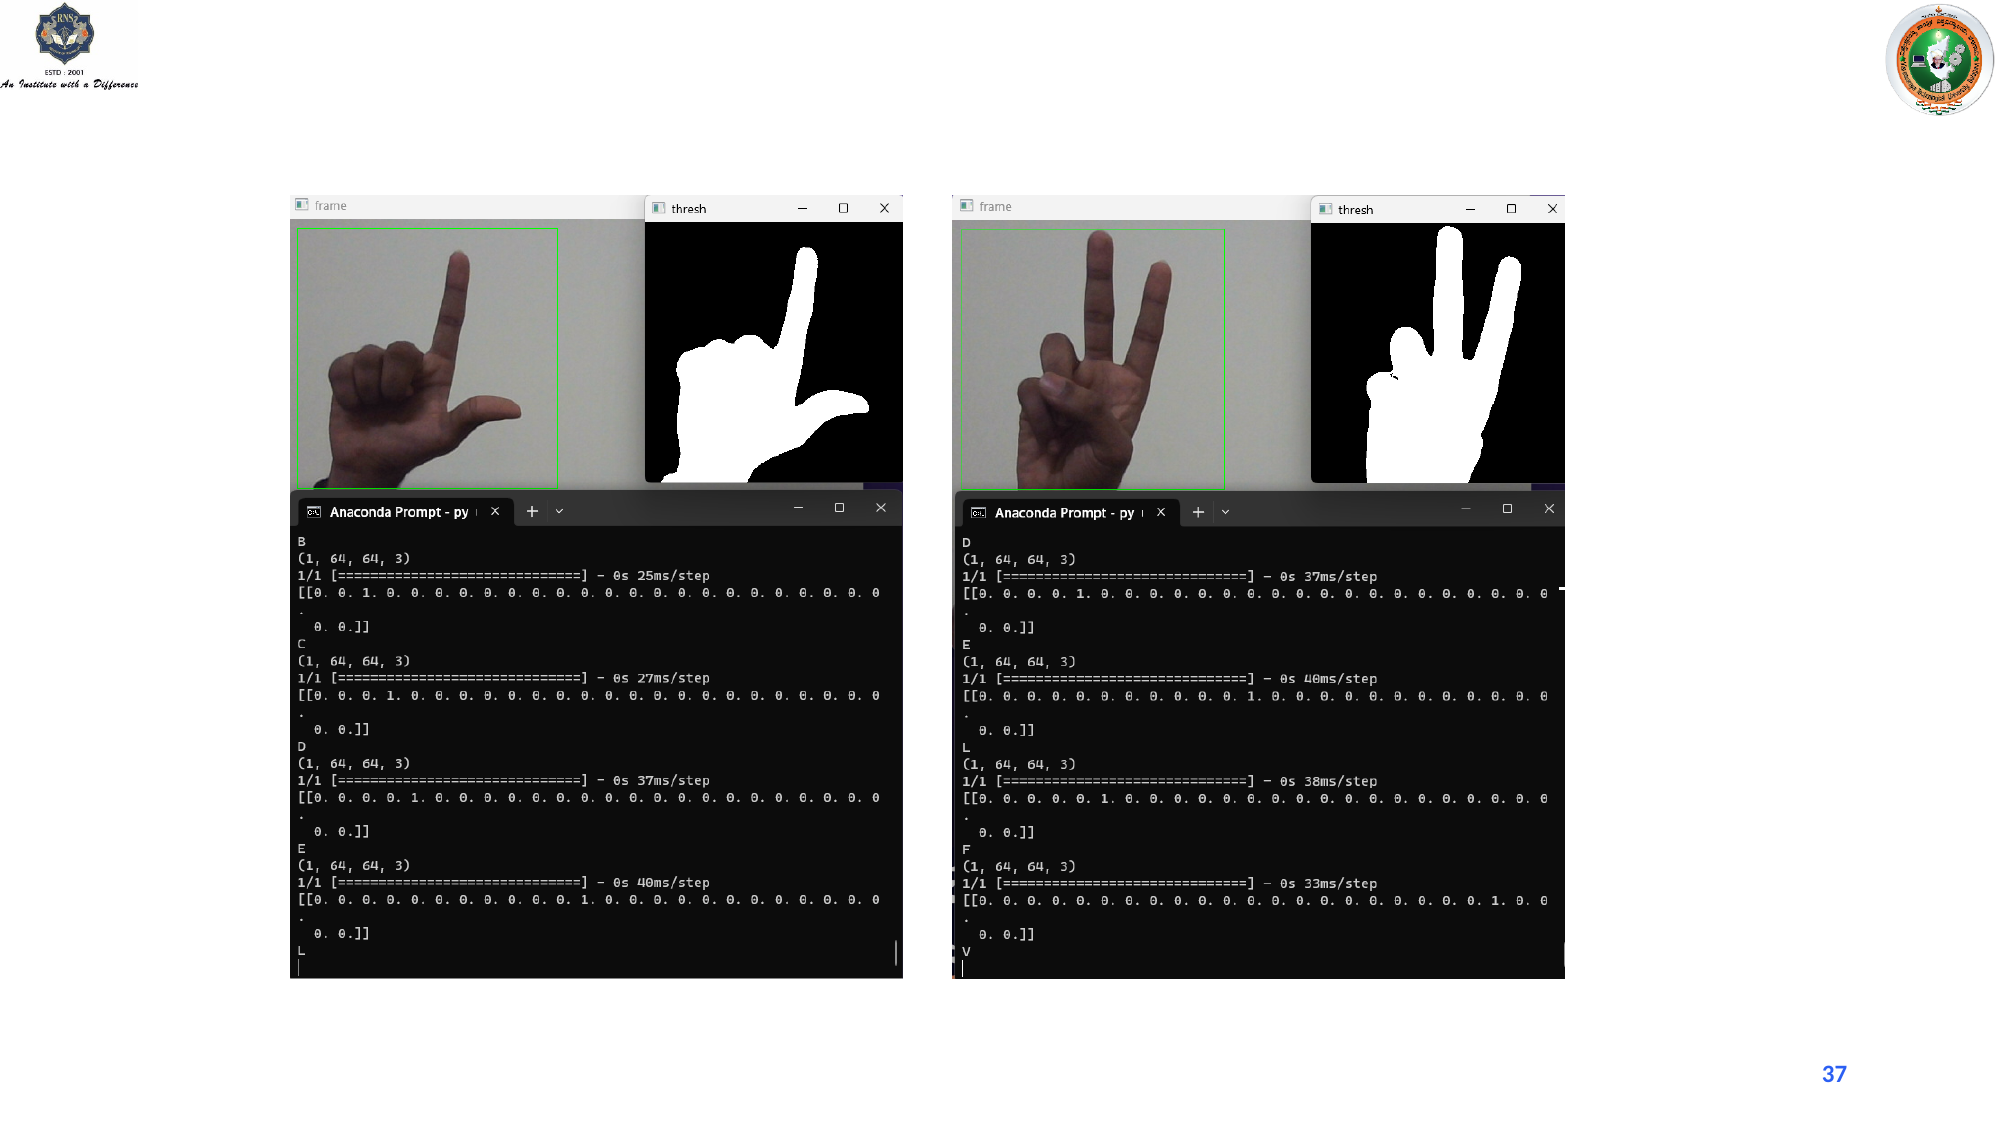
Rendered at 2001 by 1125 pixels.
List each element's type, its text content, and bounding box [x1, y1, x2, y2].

picture [1882, 2, 1997, 117]
picture [0, 0, 138, 90]
picture [952, 195, 1565, 980]
picture [290, 195, 903, 979]
slide_number <number> [1412, 1042, 1863, 1103]
